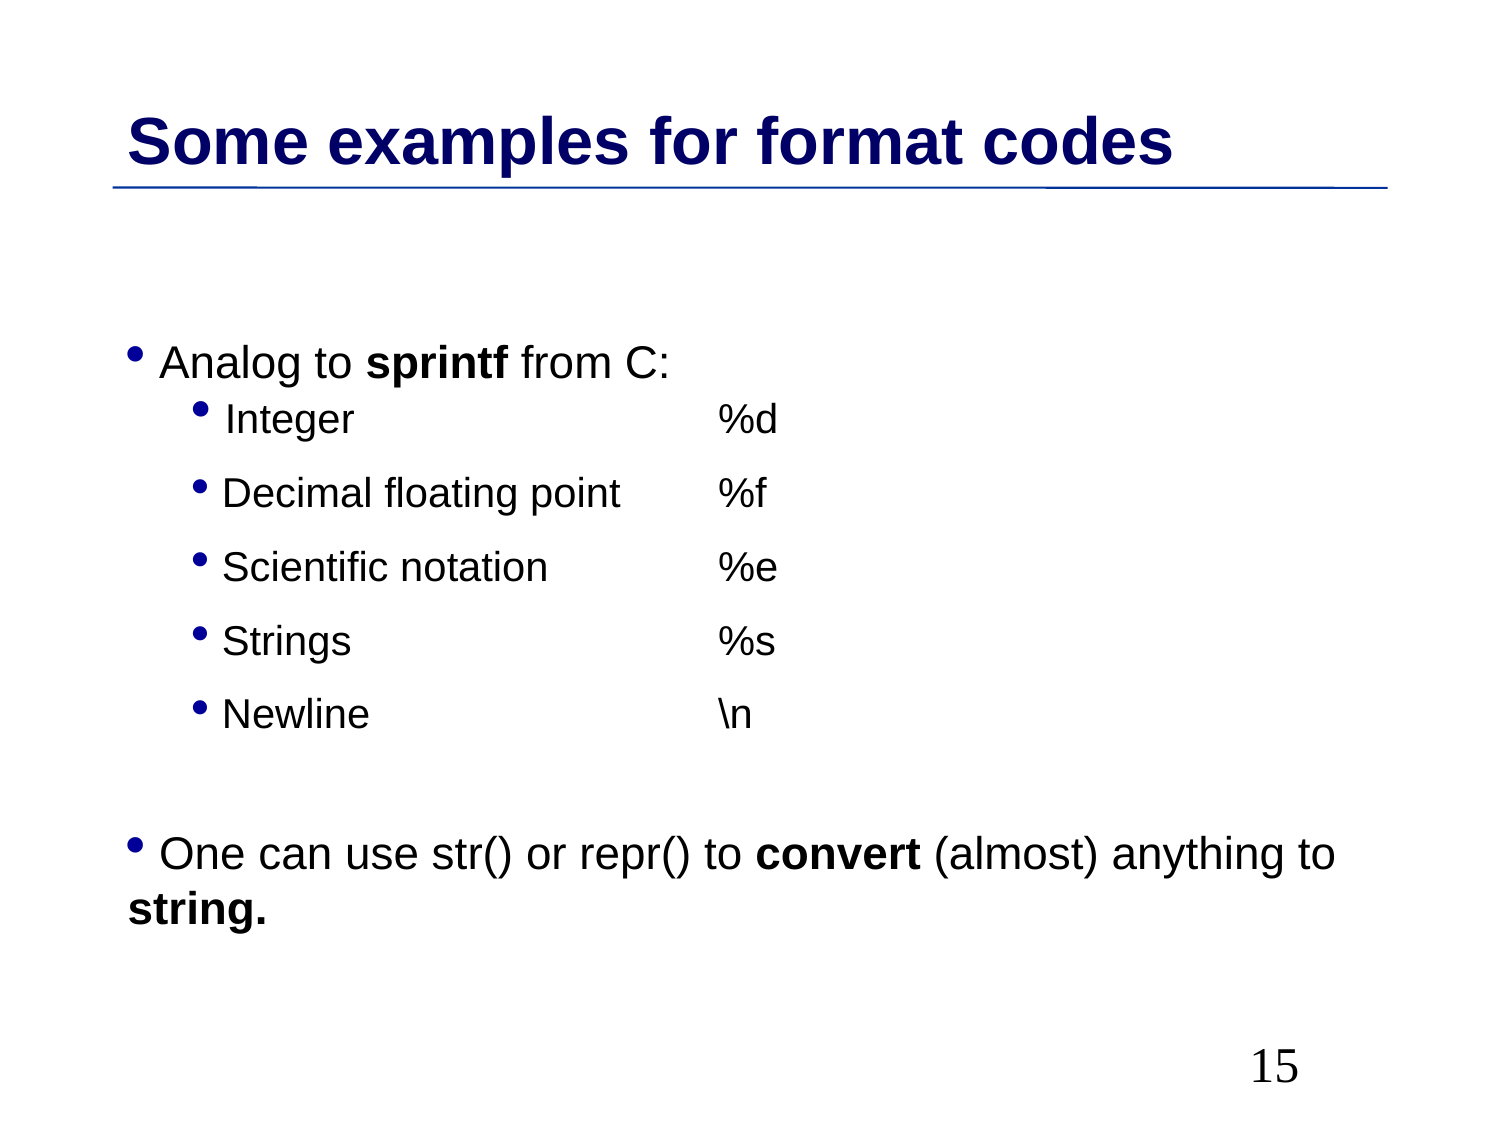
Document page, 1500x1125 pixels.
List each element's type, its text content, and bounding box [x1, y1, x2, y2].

text_box <number> [1074, 994, 1387, 1125]
list Analog to sprintf from C: Integer %d Decimal floating point %f Scientific notation %e Strings %s Newline \n One can use str() or repr() to convert (almost) anything to string. [112, 324, 1401, 941]
title Some examples for format codes [112, 89, 1388, 185]
